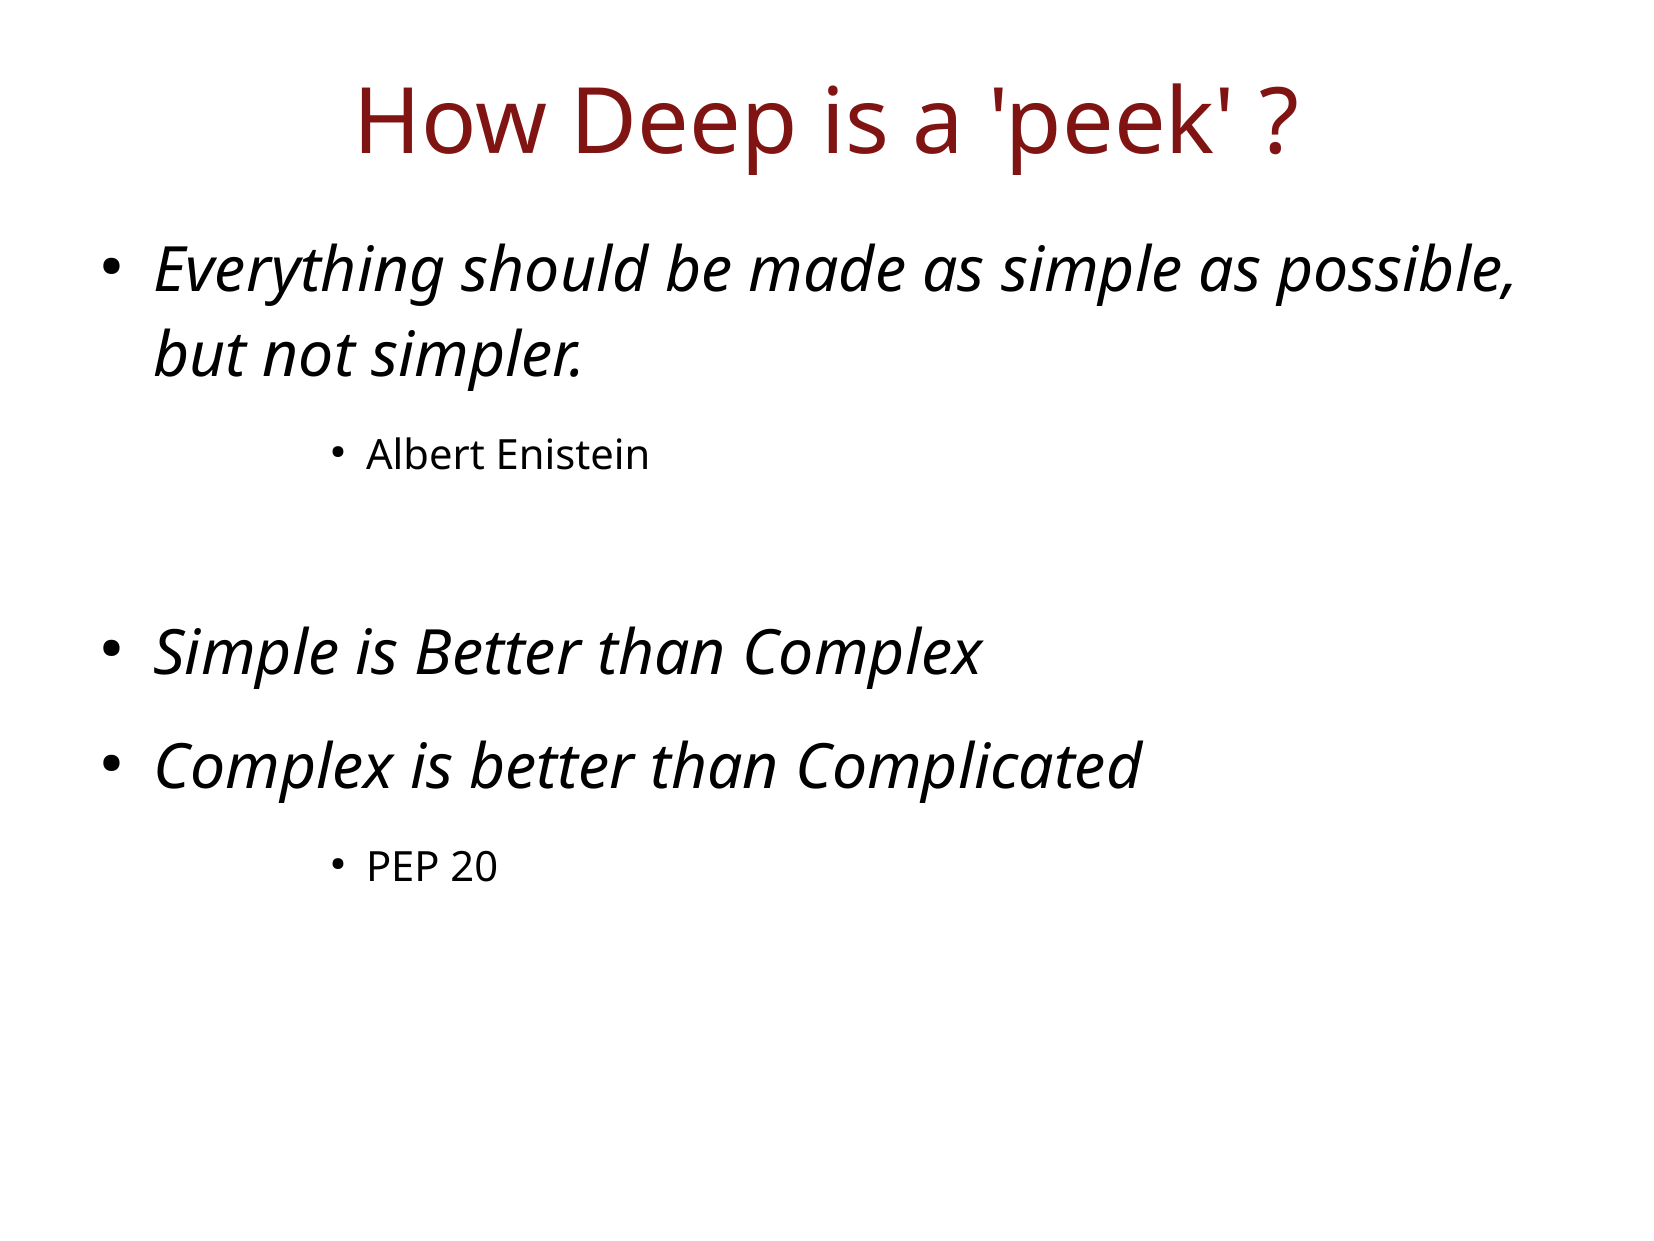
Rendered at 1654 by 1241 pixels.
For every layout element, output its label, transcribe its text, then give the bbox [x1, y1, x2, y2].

list Everything should be made as simple as possible, but not simpler. Albert Enistein Simple is Better than Complex Complex is better than Complicated PEP 20 [82, 225, 1571, 1044]
title How Deep is a 'peek' ? [82, 56, 1571, 181]
